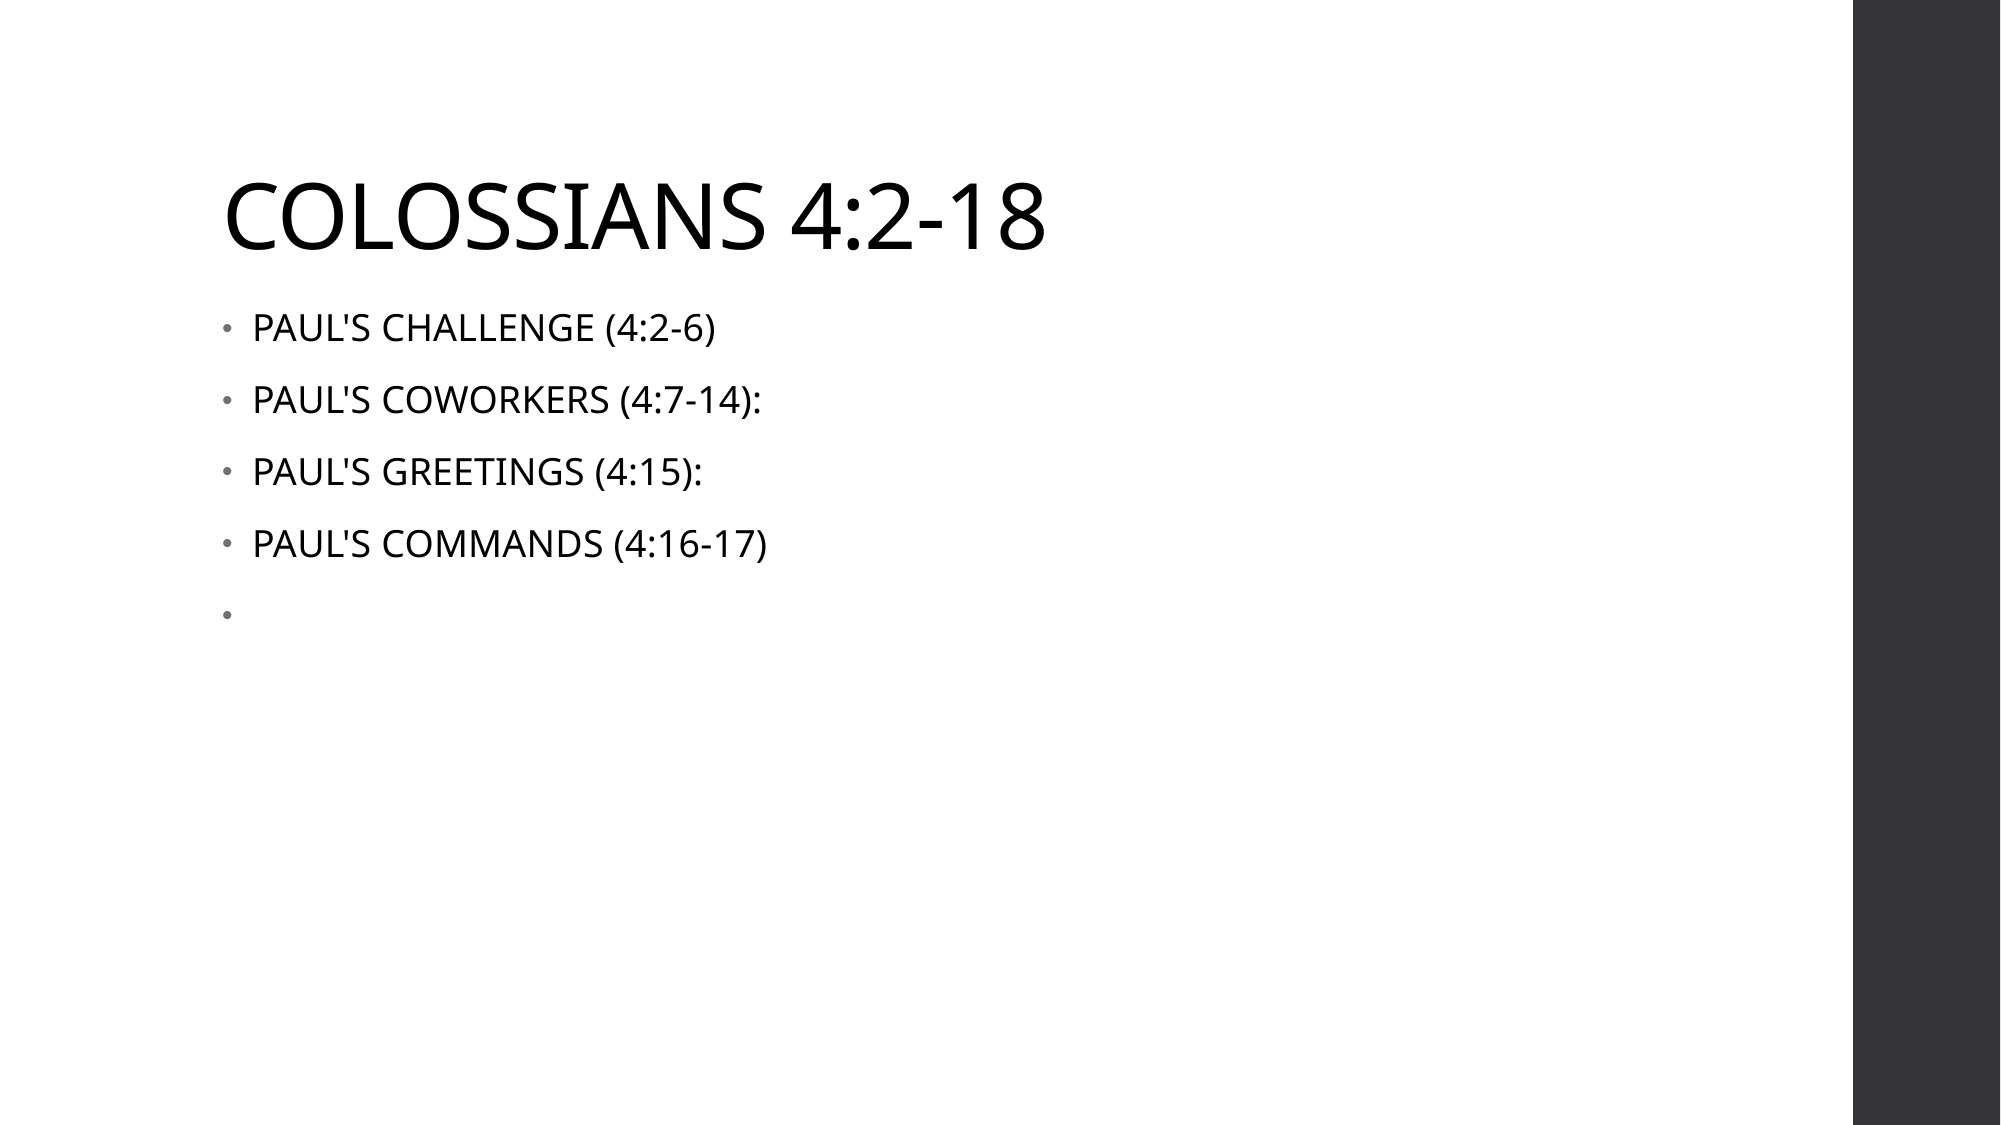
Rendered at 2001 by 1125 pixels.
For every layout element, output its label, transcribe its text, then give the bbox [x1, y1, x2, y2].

title COLOSSIANS 4:2-18 [206, 60, 1797, 278]
list PAUL'S CHALLENGE (4:2-6) PAUL'S COWORKERS (4:7-14): PAUL'S GREETINGS (4:15): PAUL'S COMMANDS (4:16-17) [206, 299, 1617, 1014]
